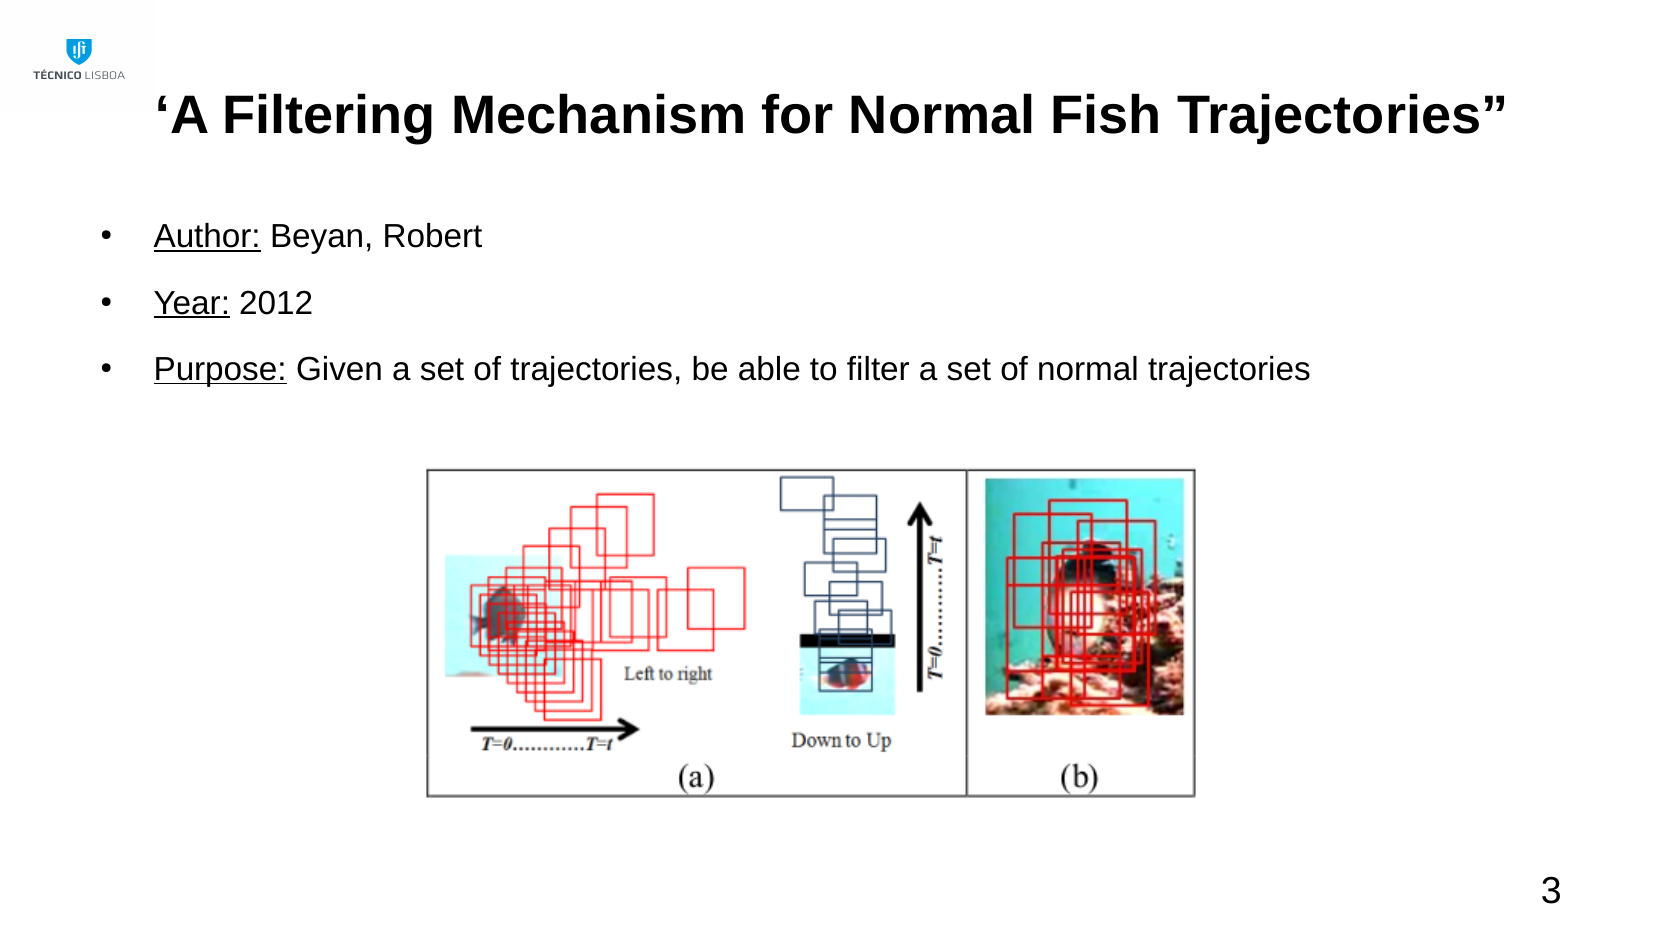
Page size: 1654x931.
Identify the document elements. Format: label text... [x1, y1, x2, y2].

picture [0, 0, 156, 113]
title “A Filtering Mechanism for Normal Fish Trajectories” [82, 37, 1571, 193]
picture [413, 456, 1205, 804]
list Author: Beyan, Robert Year: 2012 Purpose: Given a set of trajectories, be able to filter a set of normal trajectories [82, 217, 1571, 758]
text_box <number> [1526, 862, 1654, 931]
